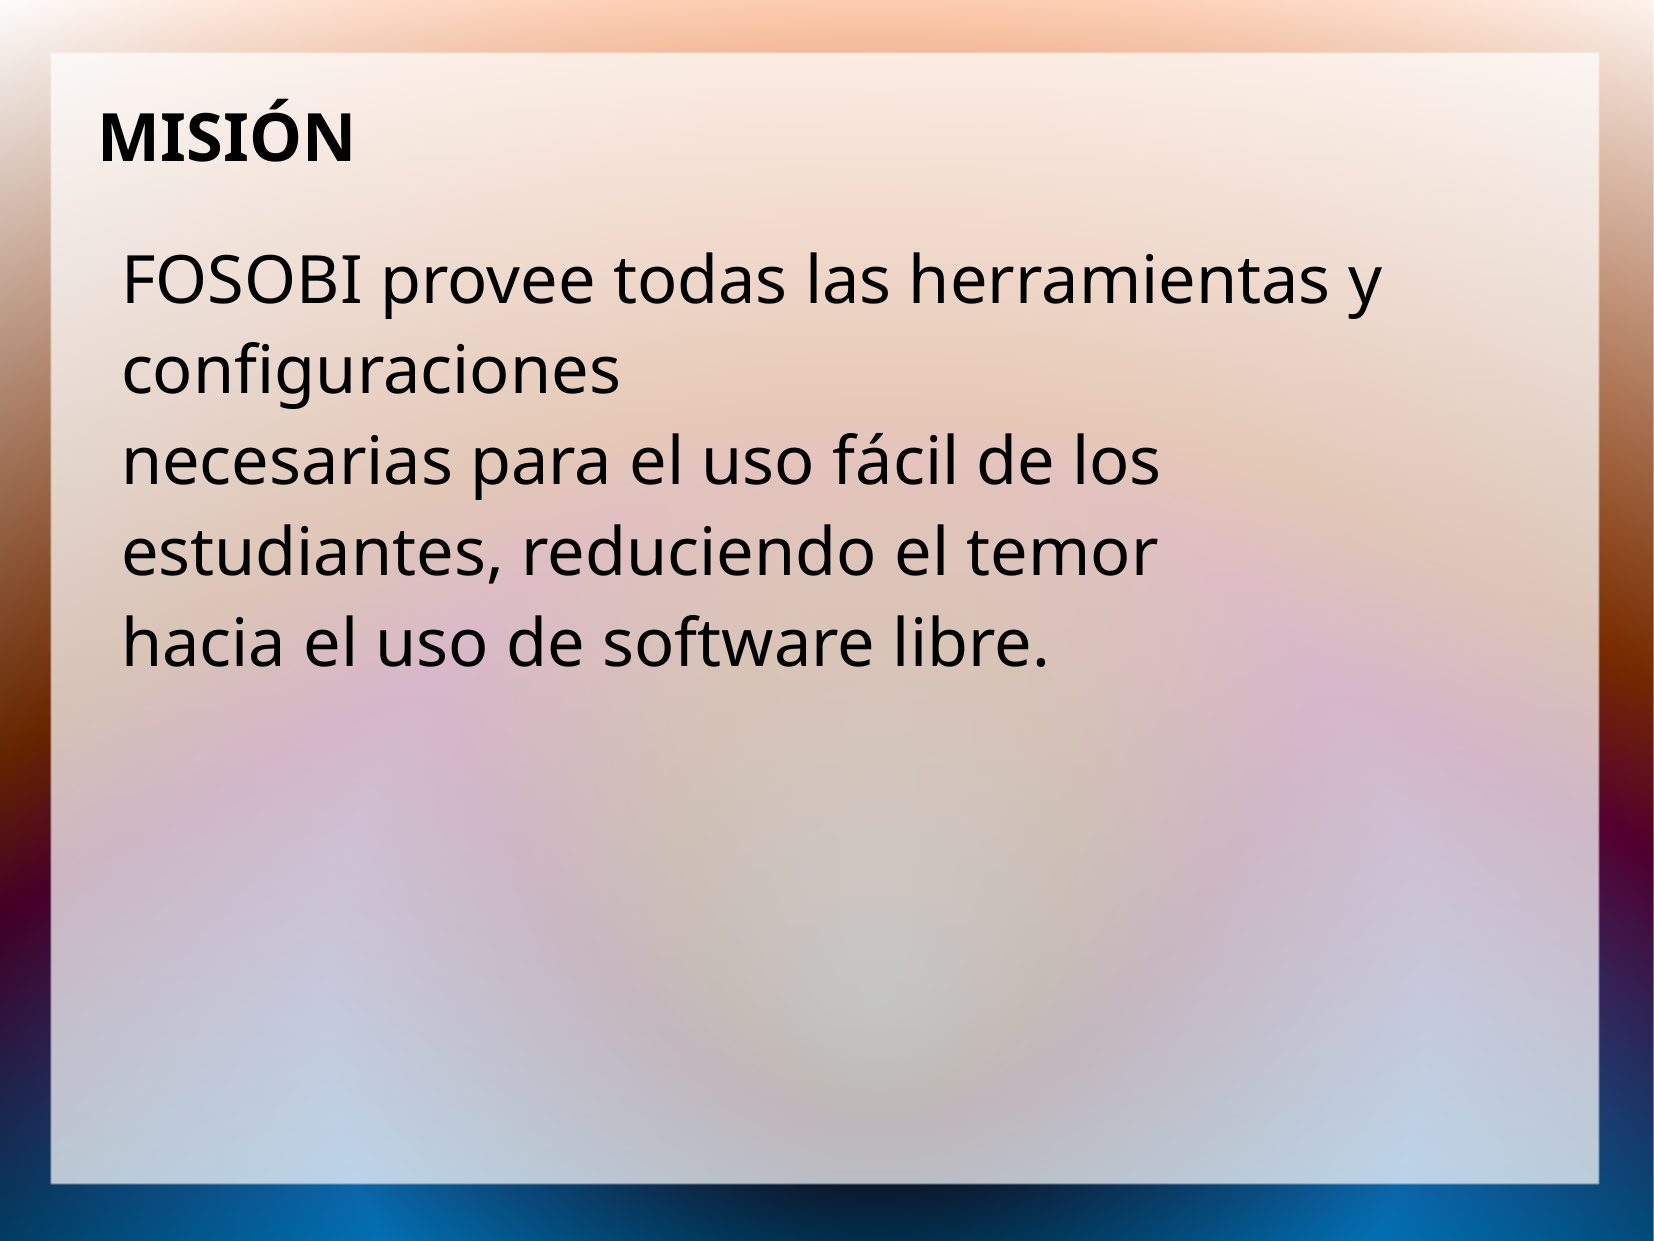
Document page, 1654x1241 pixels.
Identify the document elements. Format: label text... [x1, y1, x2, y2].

picture [0, 0, 1654, 1241]
text_box FOSOBI provee todas las herramientas y configuraciones necesarias para el uso fácil de los estudiantes, reduciendo el temor hacia el uso de software libre. [106, 224, 1560, 1145]
text_box MISIÓN [82, 82, 1205, 190]
